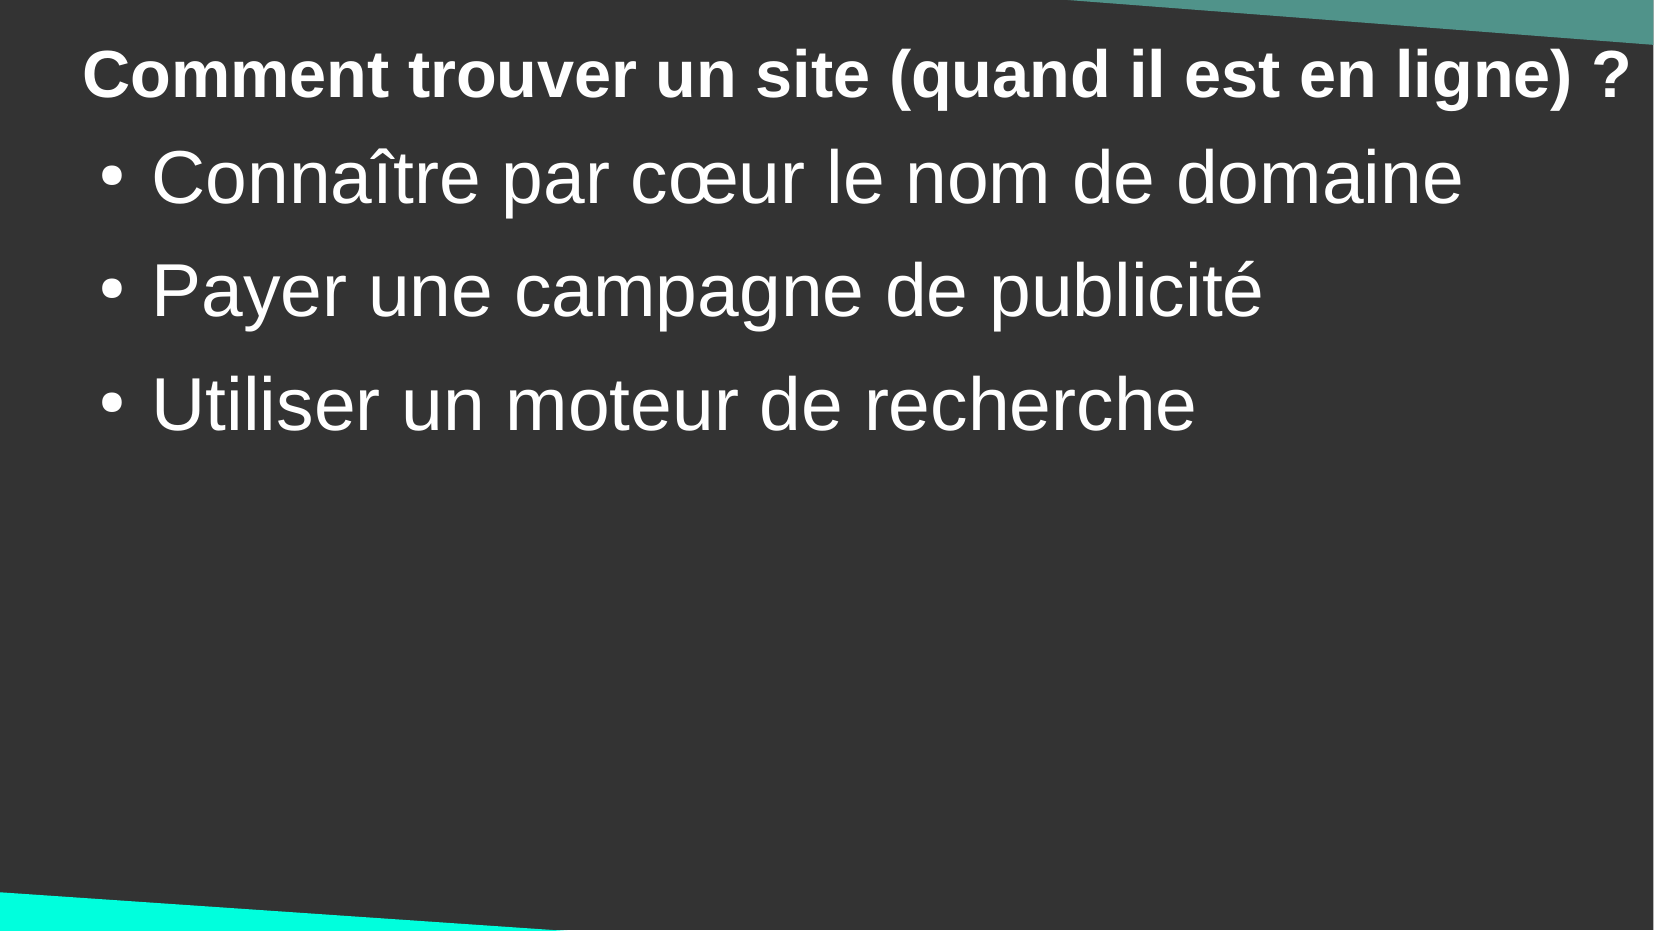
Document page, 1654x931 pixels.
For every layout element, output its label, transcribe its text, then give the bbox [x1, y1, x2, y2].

list Connaître par cœur le nom de domaine Payer une campagne de publicité Utiliser un moteur de recherche [80, 135, 1620, 676]
title Comment trouver un site (quand il est en ligne) ? [82, 37, 1642, 119]
text_box [1067, 0, 1654, 45]
